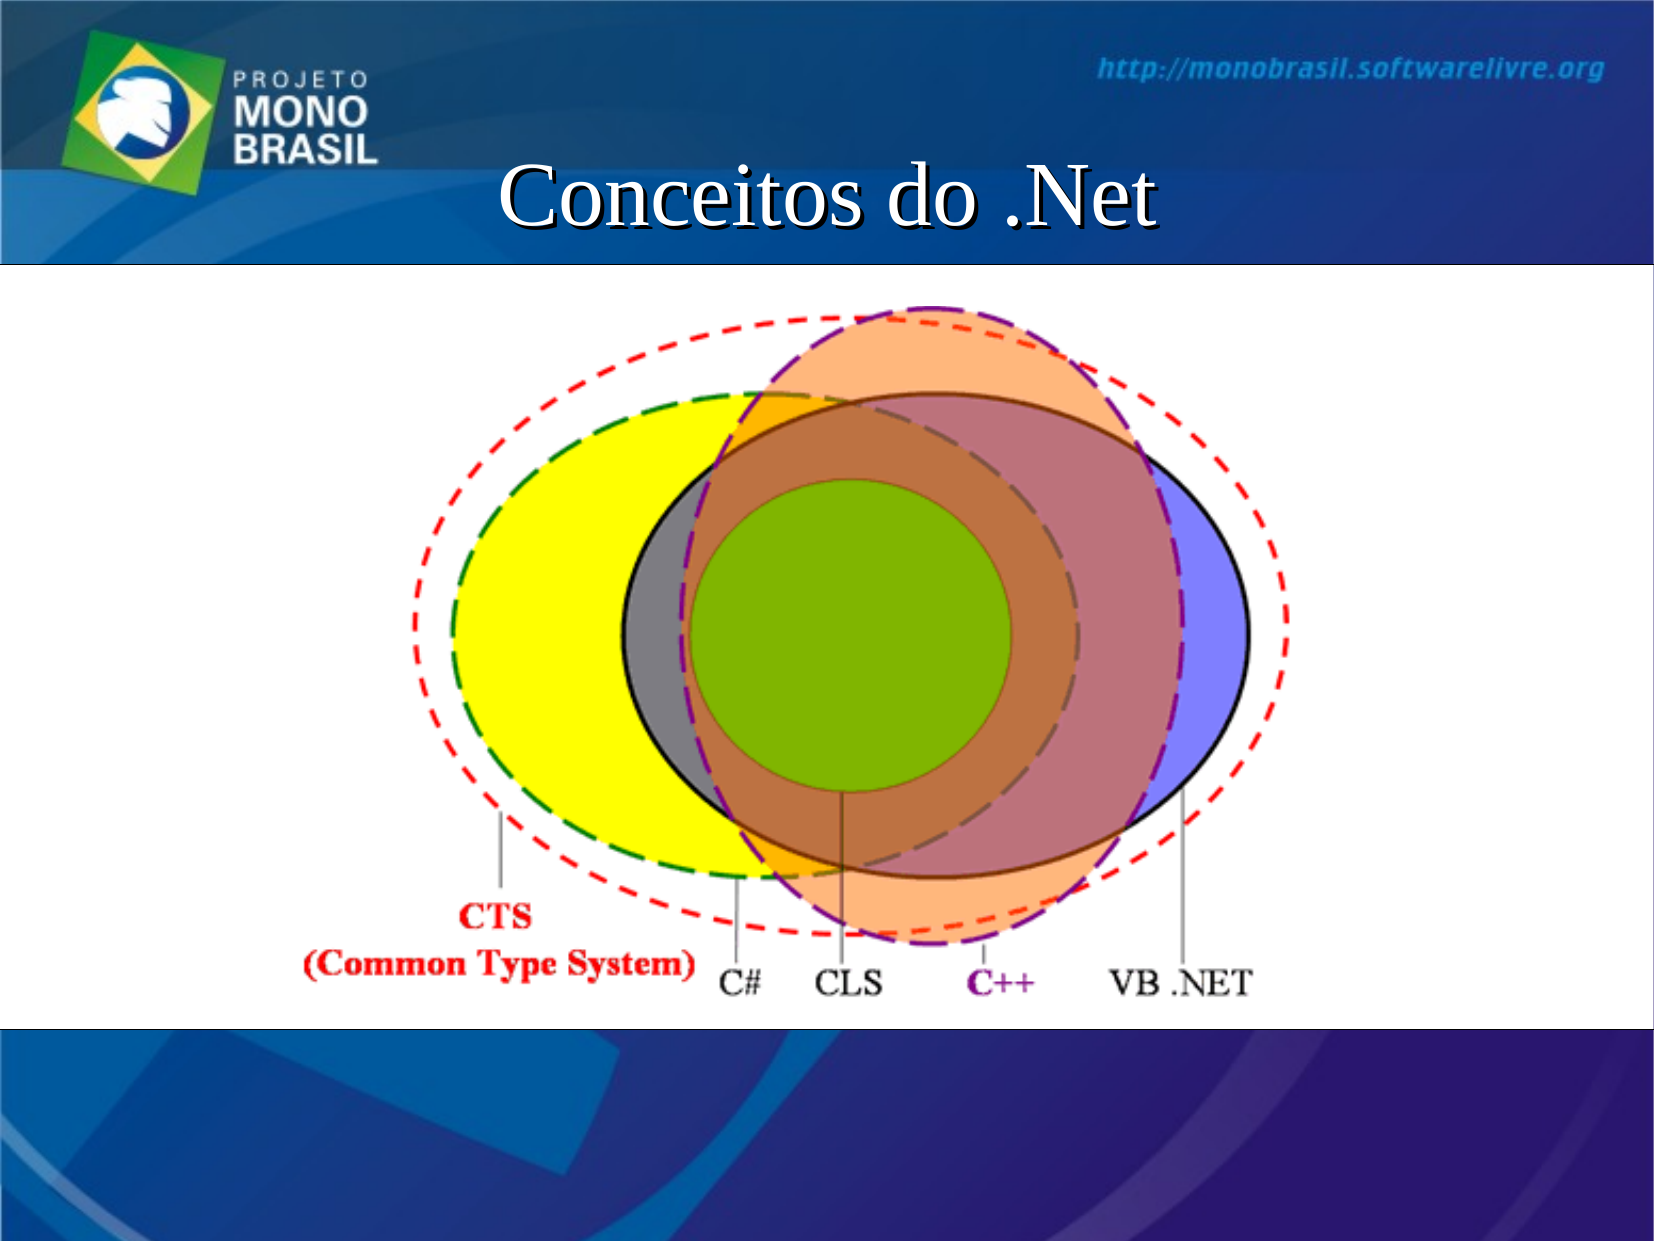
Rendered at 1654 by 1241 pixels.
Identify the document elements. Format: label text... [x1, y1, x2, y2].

picture [292, 306, 1358, 1012]
picture [0, 1030, 1654, 1241]
text_box [0, 264, 1654, 1030]
picture [0, 0, 1654, 264]
title Conceitos do .Net [121, 91, 1534, 299]
